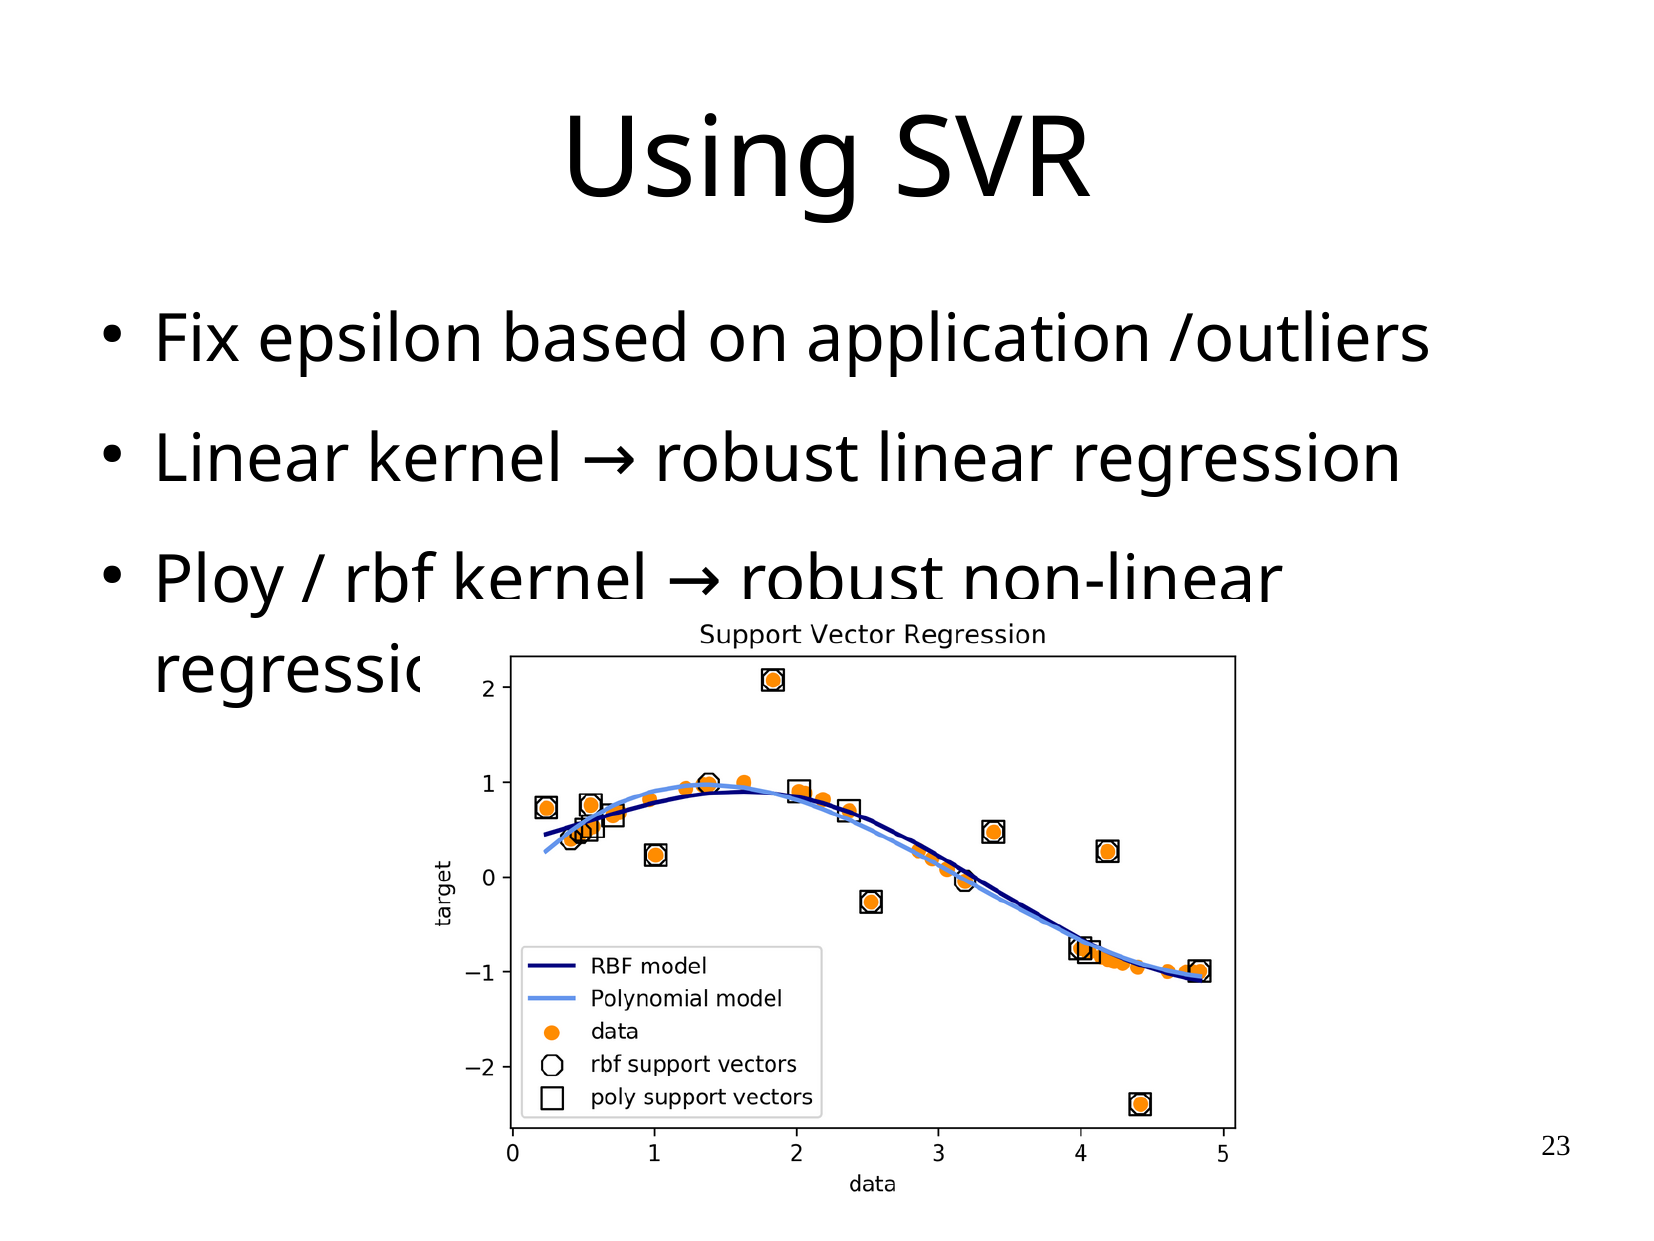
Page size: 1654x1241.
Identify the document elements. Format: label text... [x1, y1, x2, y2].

title Using SVR [82, 49, 1571, 257]
list Fix epsilon based on application /outliers Linear kernel → robust linear regression Ploy / rbf kernel → robust non-linear regression [82, 290, 1571, 1010]
picture [420, 599, 1246, 1206]
